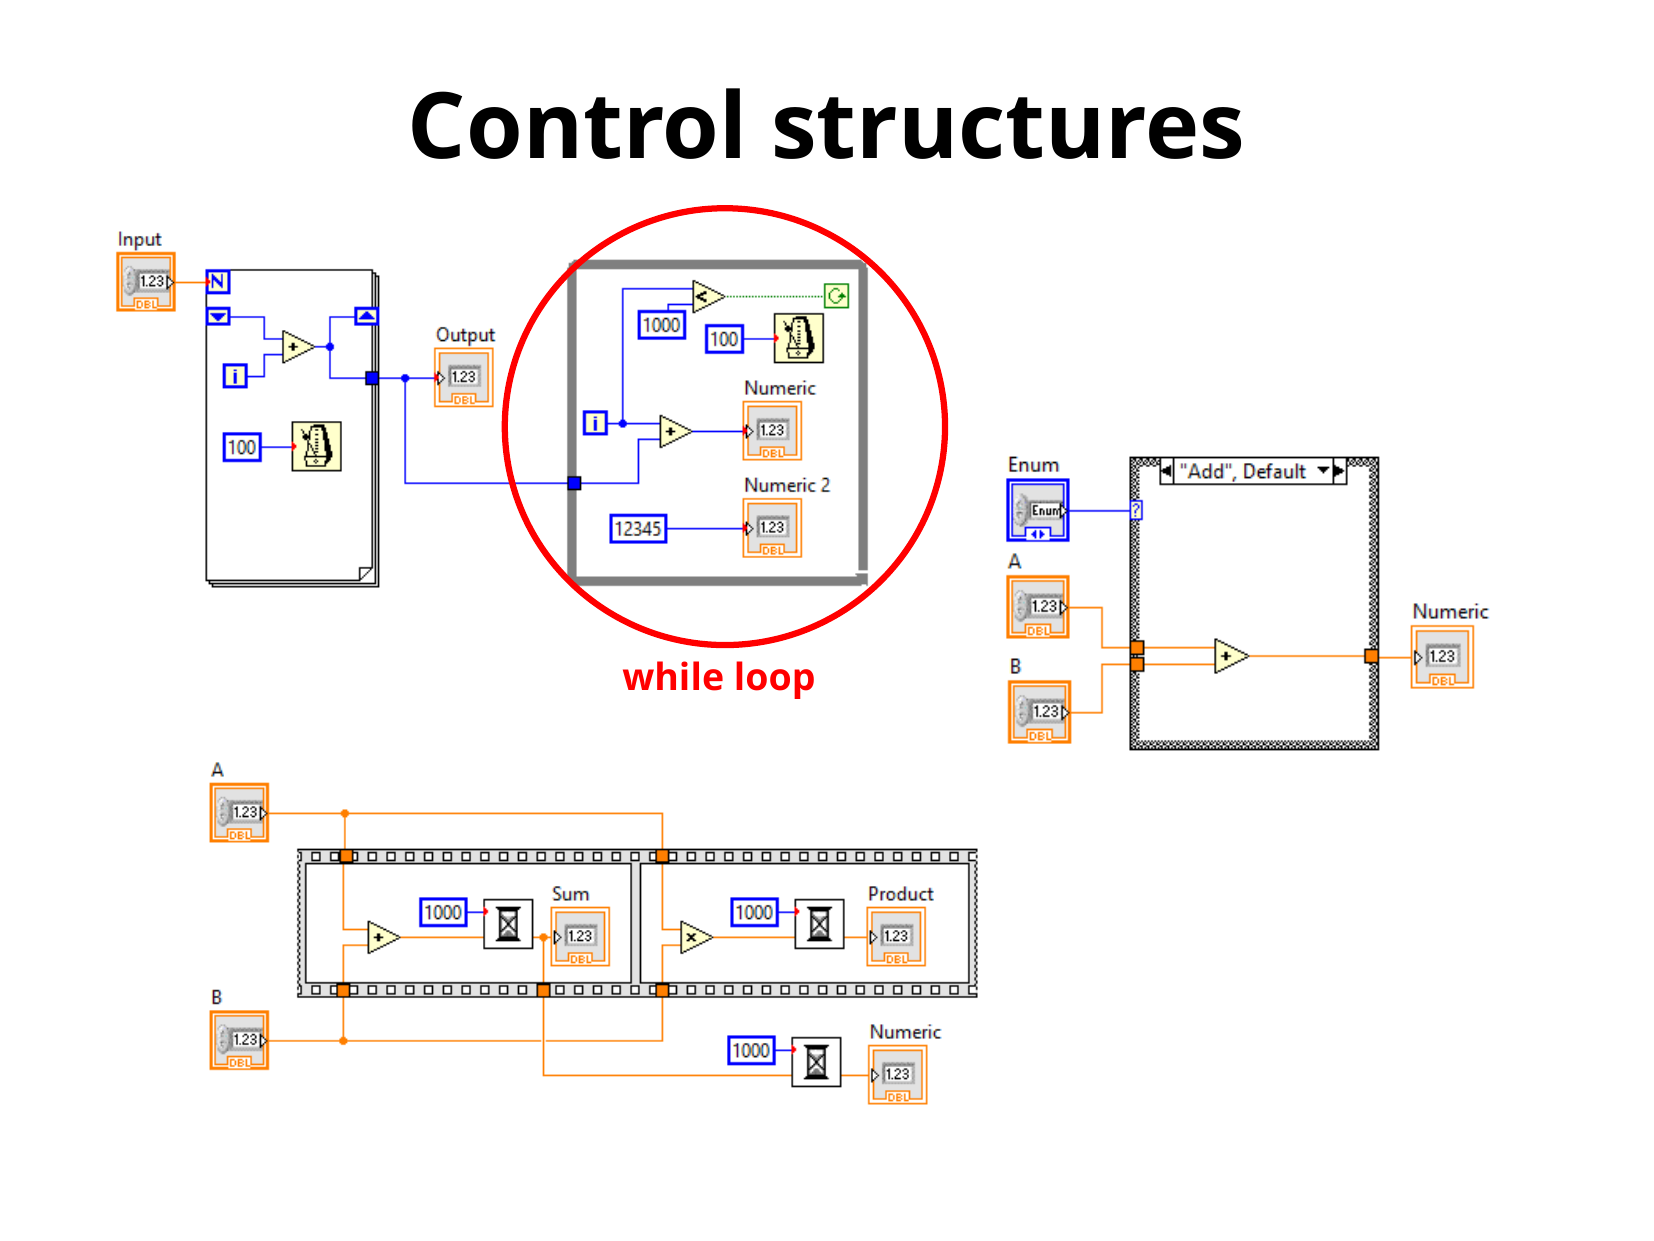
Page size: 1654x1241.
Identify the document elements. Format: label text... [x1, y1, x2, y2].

picture [188, 437, 1501, 1122]
text_box while loop [617, 639, 821, 713]
title Control structures [82, 19, 1571, 227]
picture [104, 224, 632, 616]
picture [843, 565, 901, 616]
title Control structures [655, 212, 795, 224]
picture [818, 224, 901, 289]
picture [508, 224, 901, 616]
